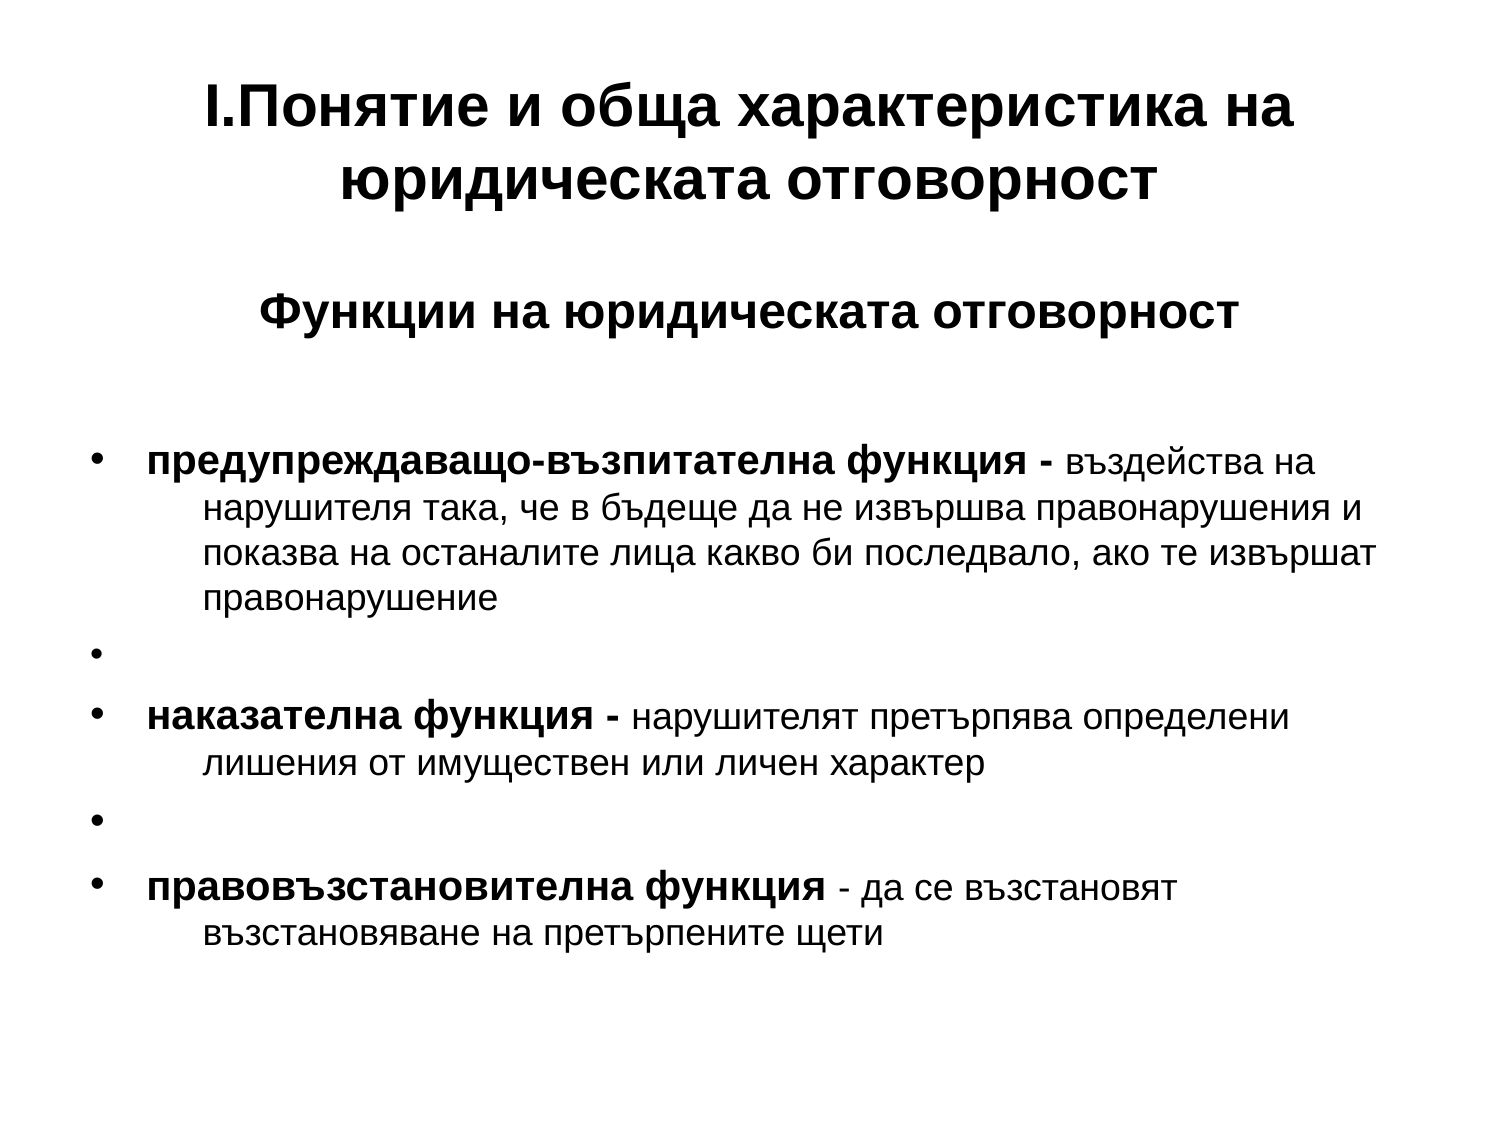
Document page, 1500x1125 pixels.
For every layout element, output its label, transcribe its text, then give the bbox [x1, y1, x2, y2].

list Функции на юридическата отговорност предупреждаващо-възпитателна функция - въздейства на нарушителя така, че в бъдеще да не извършва правонарушения и показва на останалите лица какво би последвало, ако те извършат правонарушение наказателна функция - нарушителят претърпява определени лишения от имуществен или личен характер правовъзстановителна функция - да се възстановят възстановяване на претърпените щети [75, 262, 1426, 1005]
title І.Понятие и обща характеристика на юридическата отговорност [75, 45, 1426, 233]
